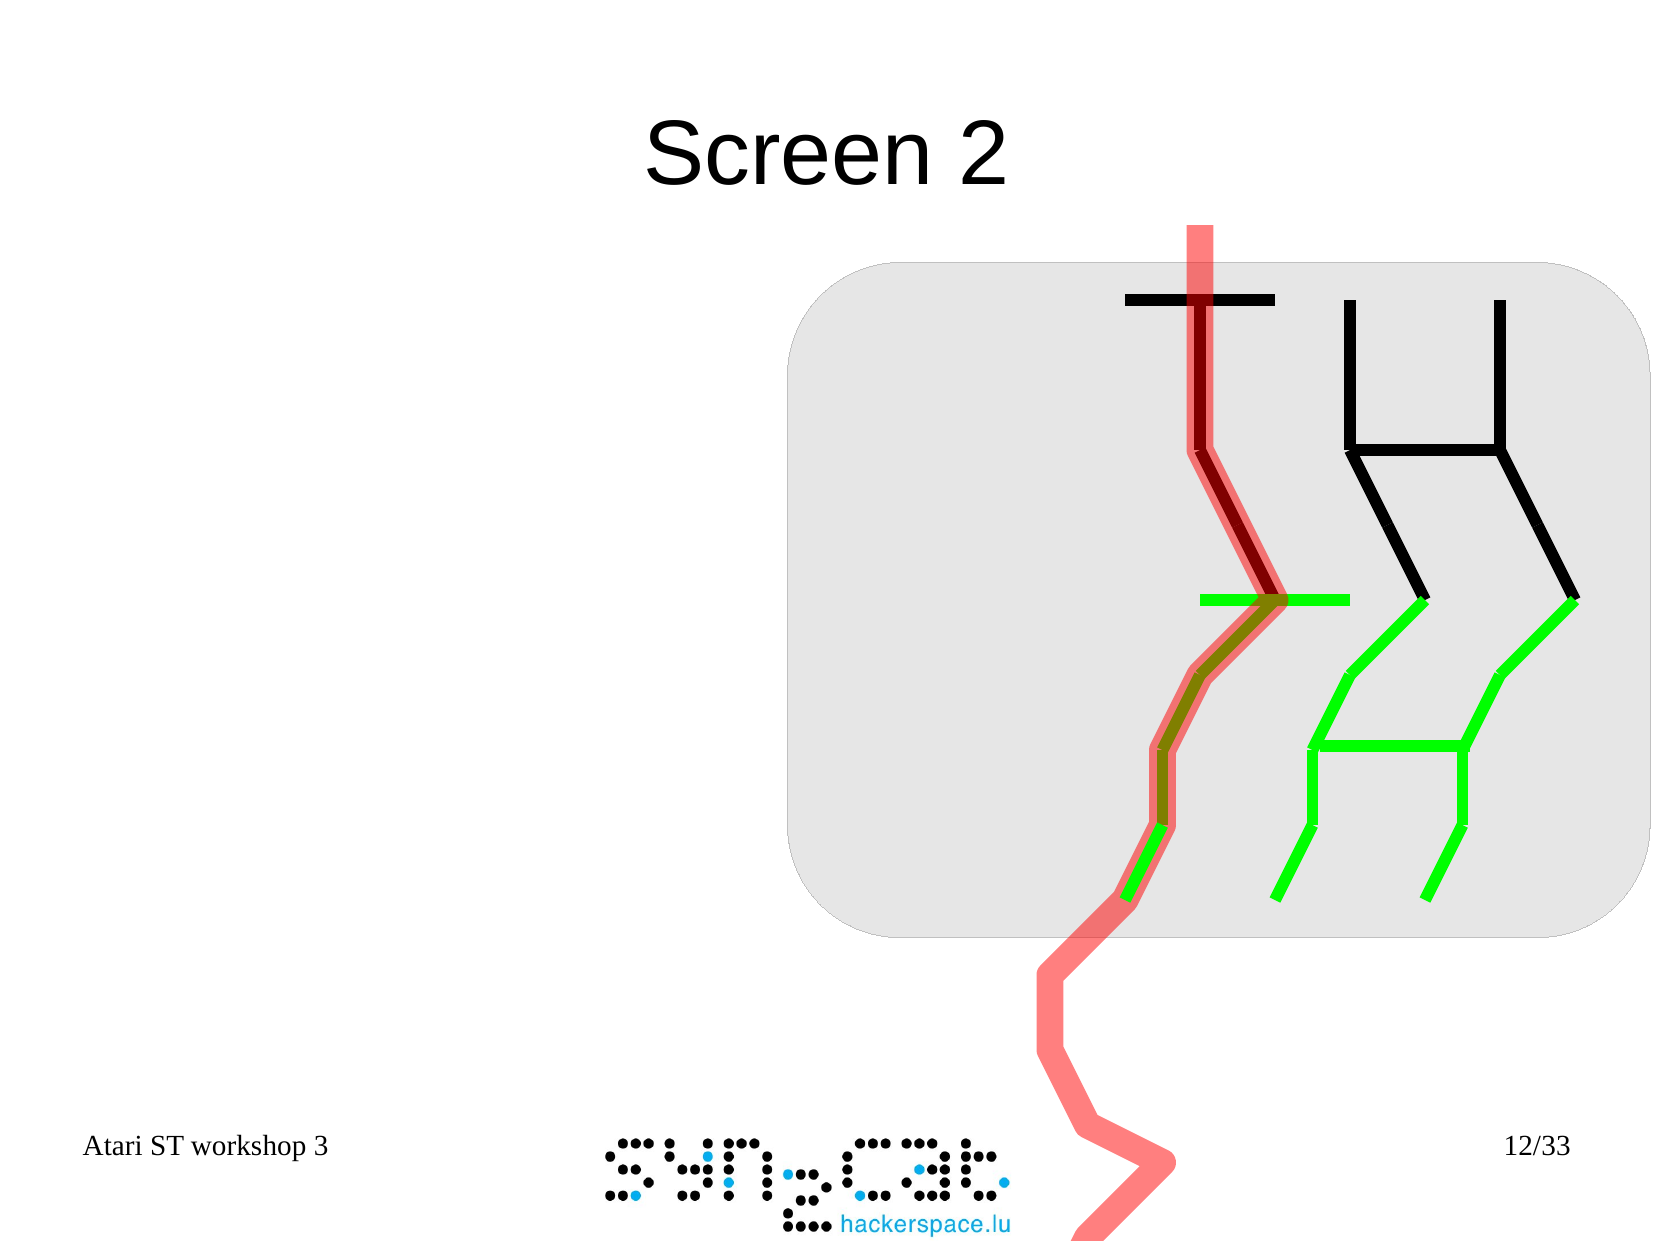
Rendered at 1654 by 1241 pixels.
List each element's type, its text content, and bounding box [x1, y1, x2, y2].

text_box [1108, 262, 1651, 938]
picture [600, 1124, 1025, 1241]
title Screen 2 [82, 49, 1571, 257]
text_box [787, 262, 1256, 938]
